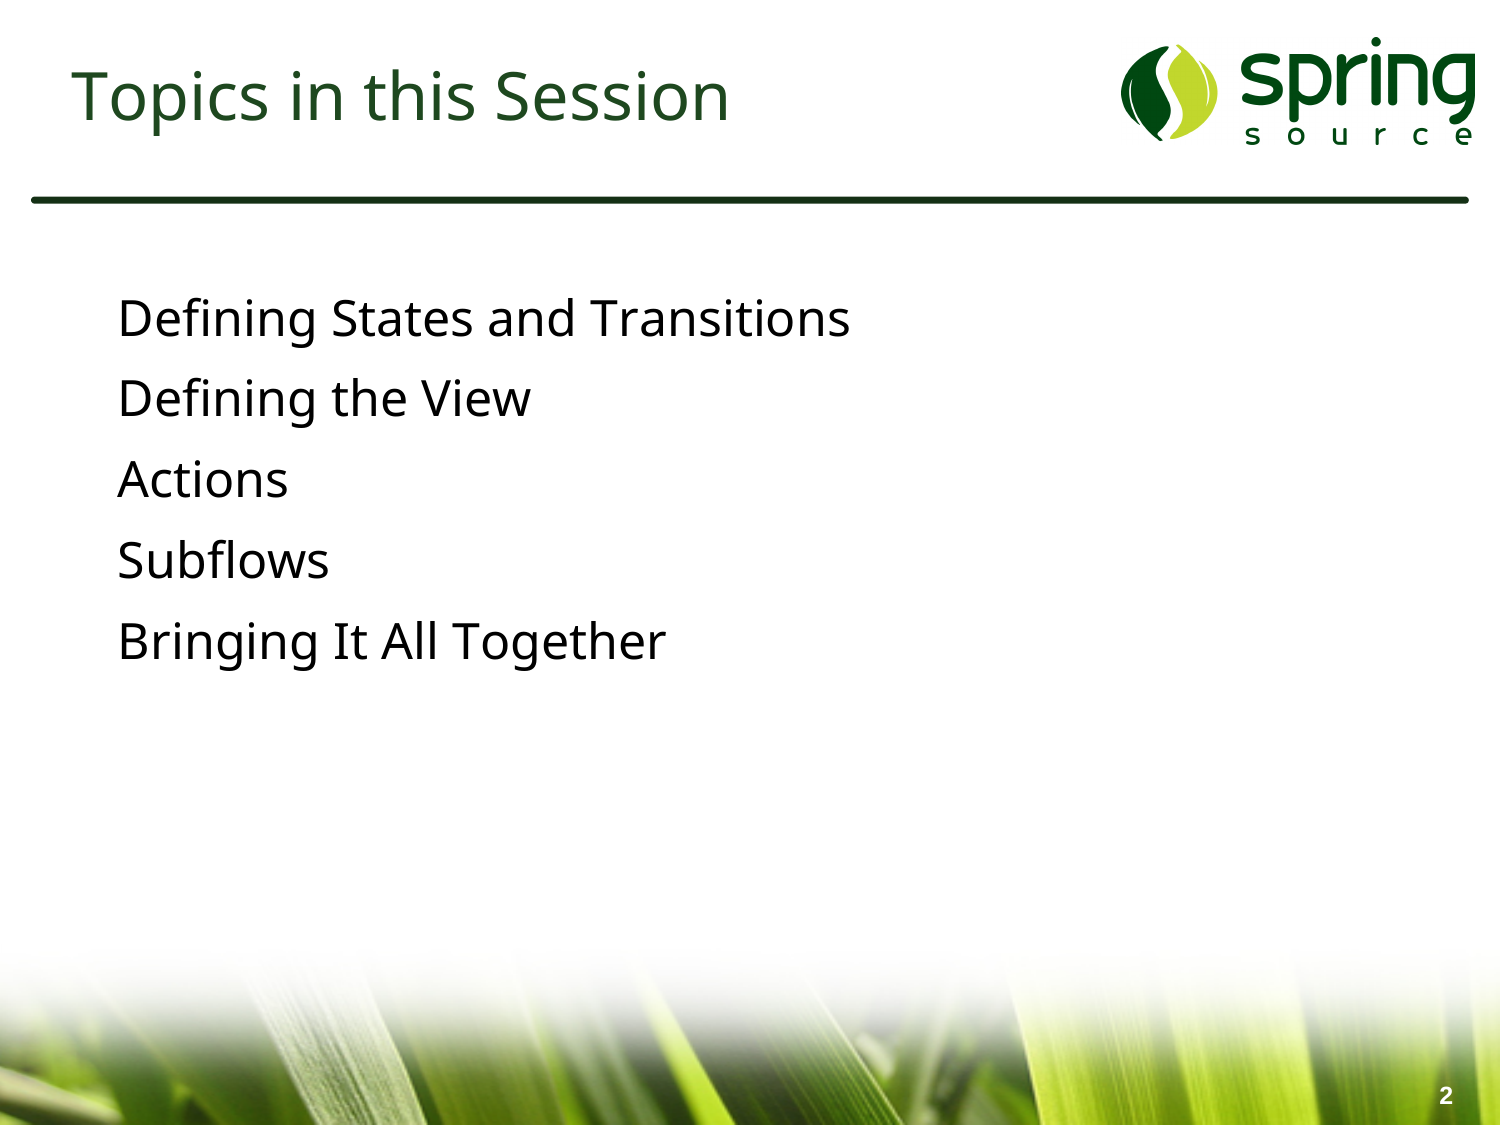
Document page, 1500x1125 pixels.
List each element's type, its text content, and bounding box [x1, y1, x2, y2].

list Defining States and Transitions Defining the View Actions Subflows Bringing It All Together [103, 275, 1394, 938]
picture [1121, 37, 1475, 145]
picture [0, 944, 1500, 1125]
title Topics in this Session [56, 13, 1089, 176]
